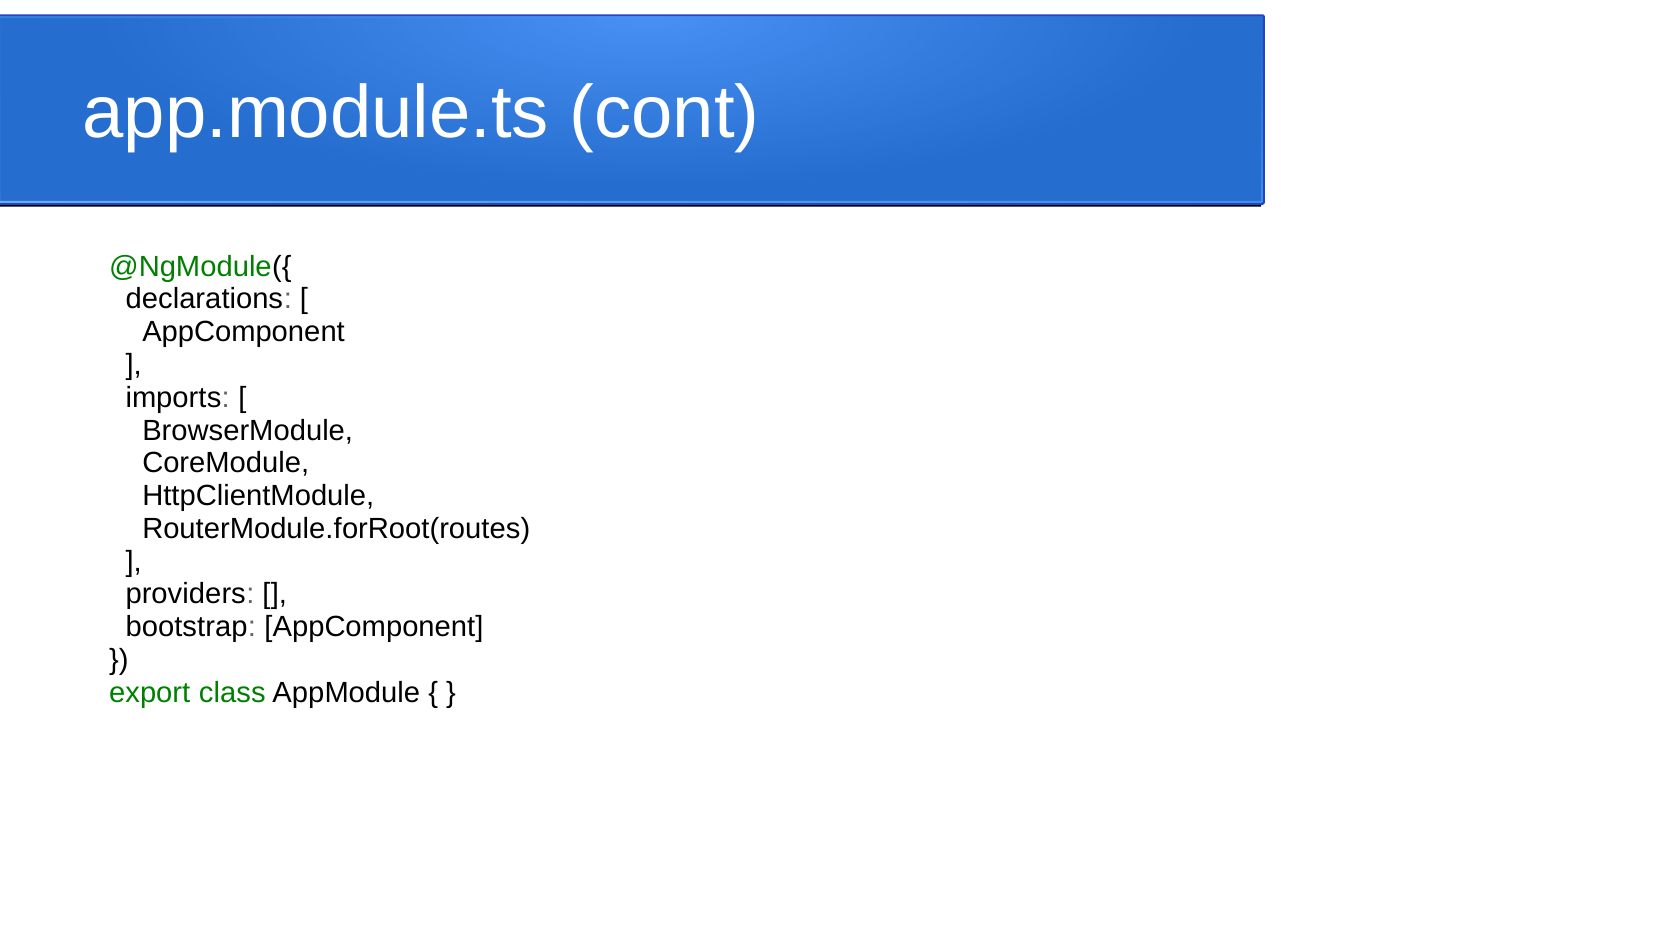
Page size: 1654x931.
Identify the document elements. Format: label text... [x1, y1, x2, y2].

text_box @NgModule({ declarations: [ AppComponent ], imports: [ BrowserModule, CoreModule, HttpClientModule, RouterModule.forRoot(routes) ], providers: [], bootstrap: [AppComponent] }) export class AppModule { } [94, 242, 1382, 749]
title app.module.ts (cont) [82, 35, 1235, 189]
